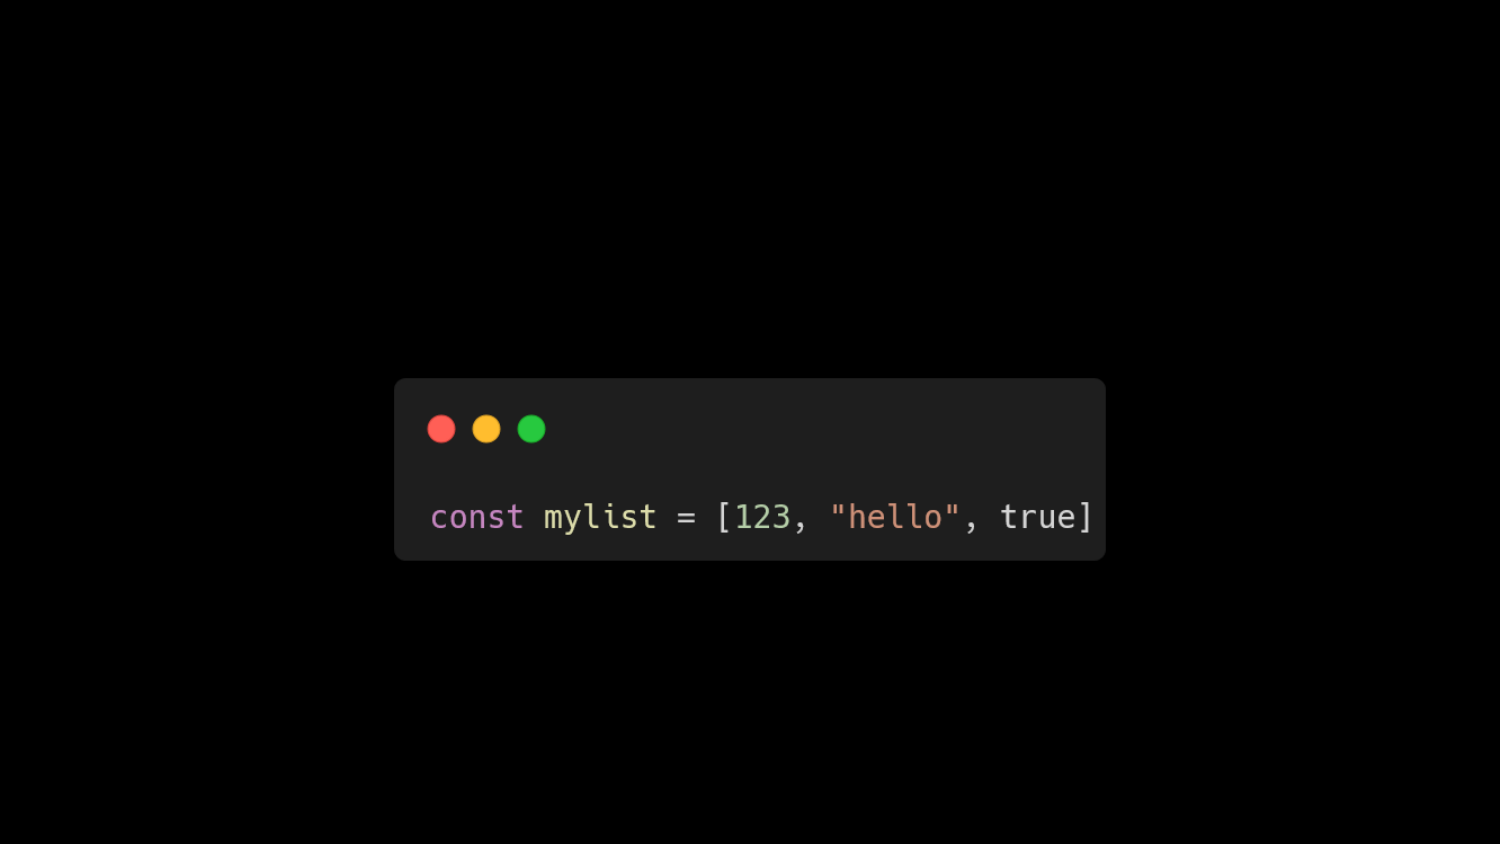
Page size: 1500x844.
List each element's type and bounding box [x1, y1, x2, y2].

picture [268, 252, 1232, 687]
